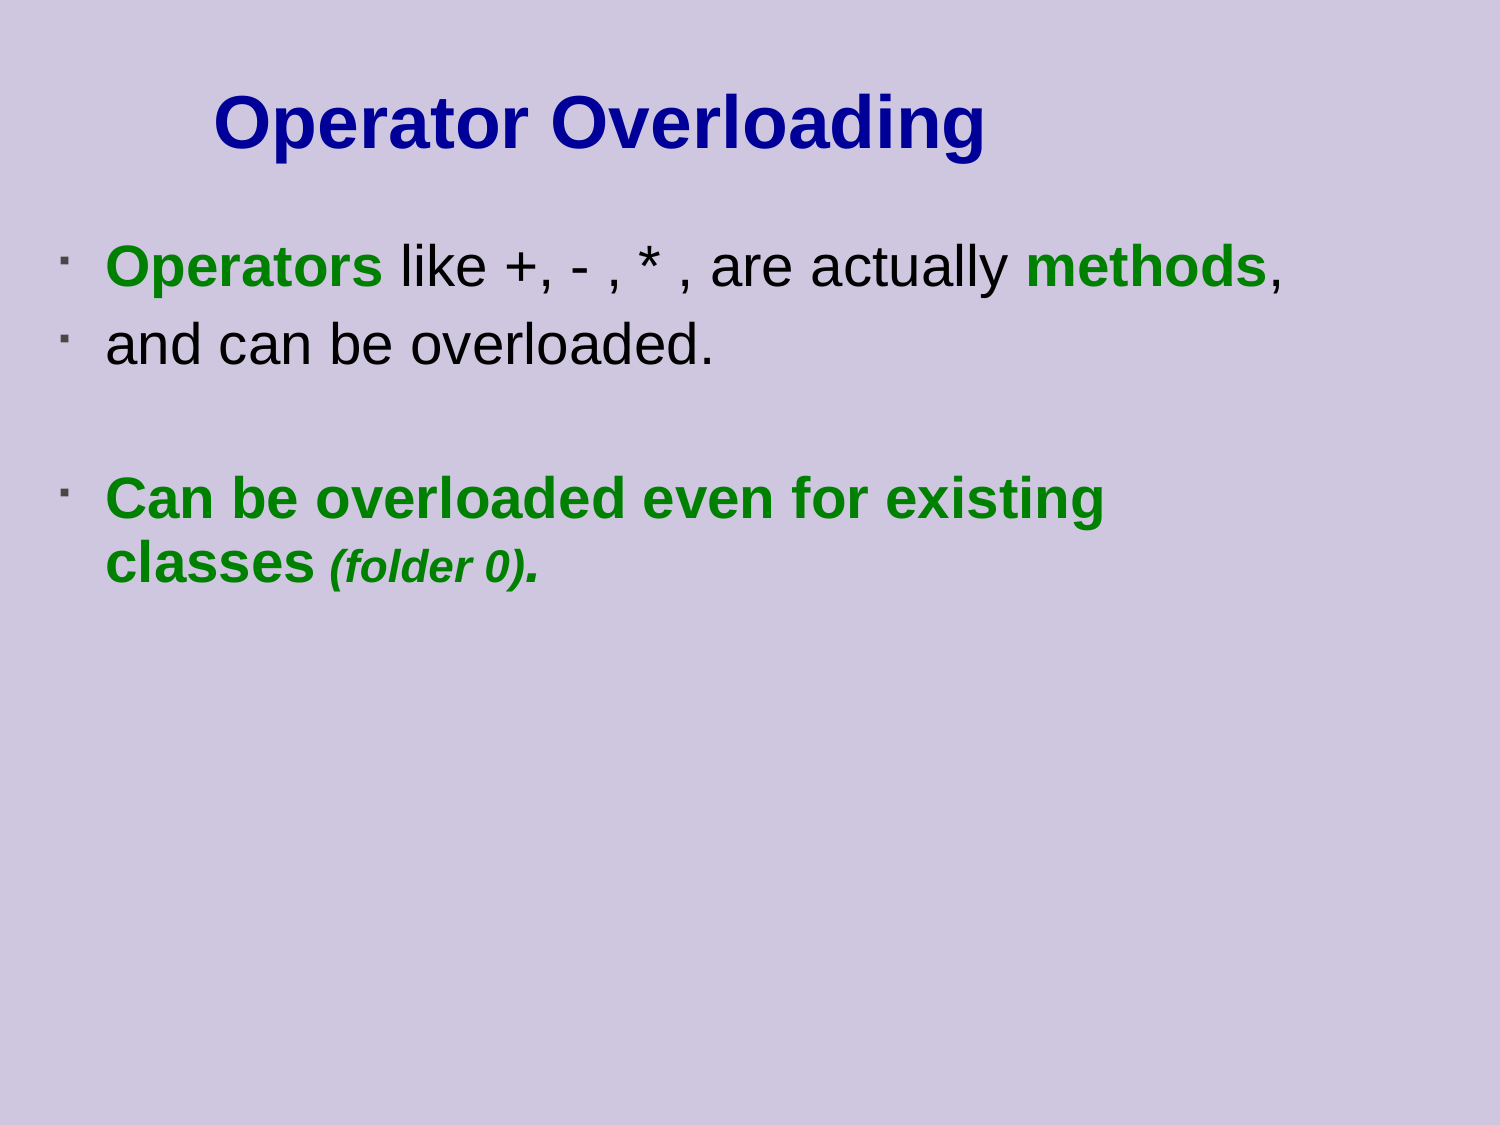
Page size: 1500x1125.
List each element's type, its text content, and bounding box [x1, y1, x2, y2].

title Operator Overloading [198, 17, 1468, 220]
list Operators like +, - , * , are actually methods, and can be overloaded. Can be overloaded even for existing classes (folder 0). [43, 229, 1329, 882]
